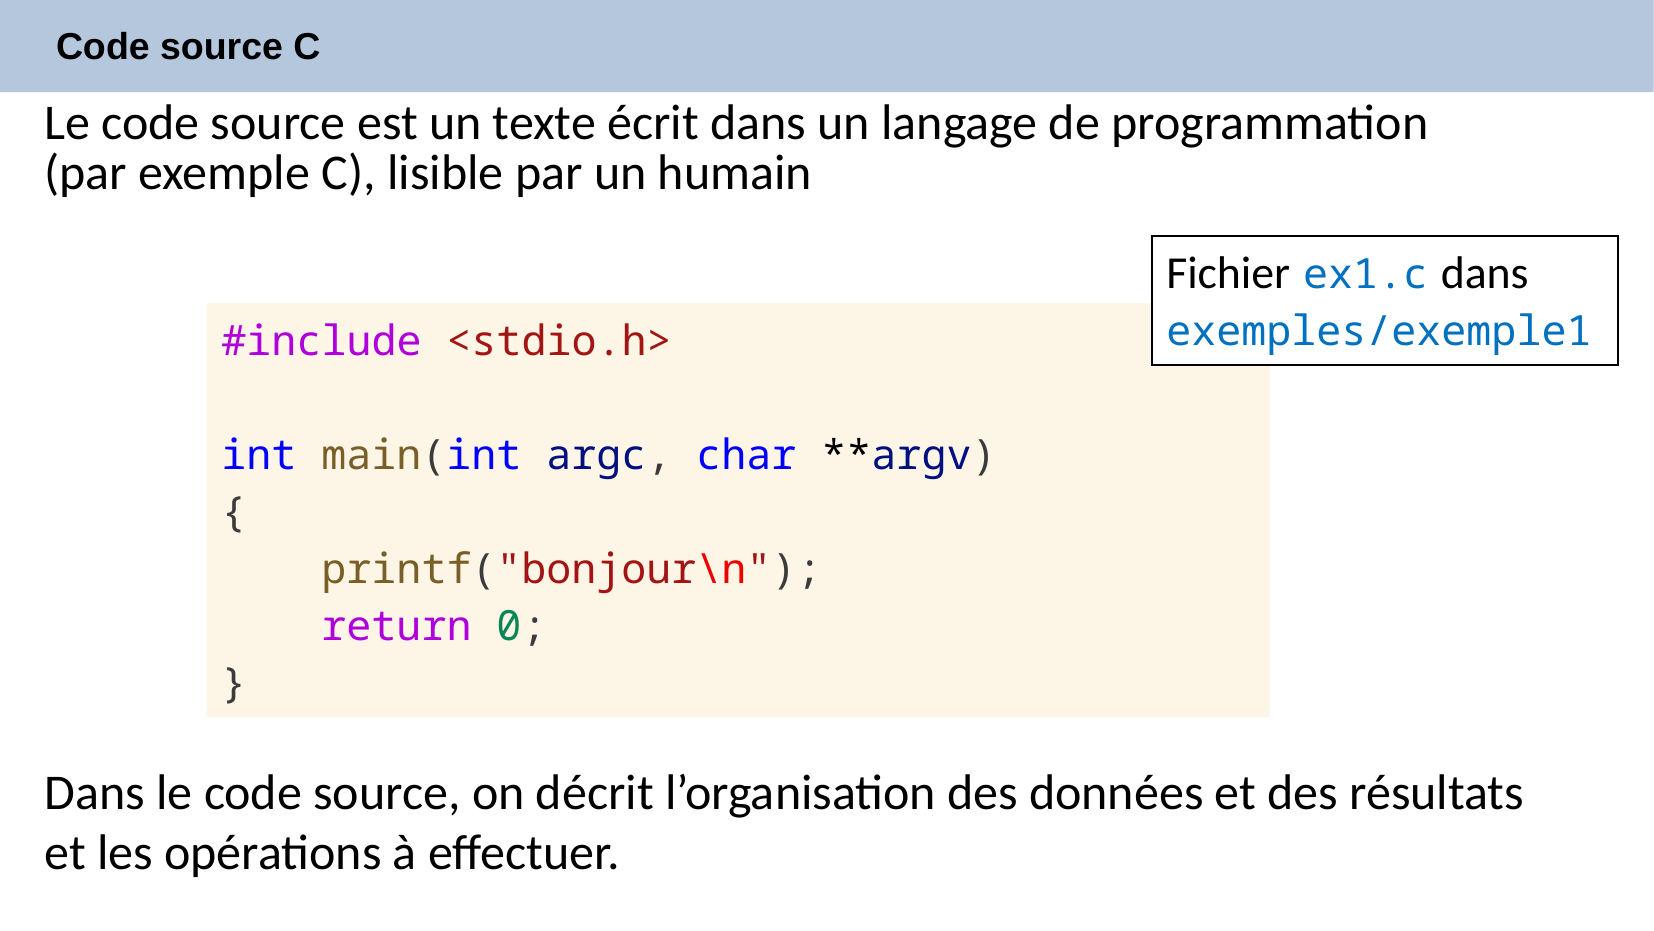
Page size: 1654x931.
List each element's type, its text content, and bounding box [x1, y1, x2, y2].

text_box Code source C [0, 0, 1654, 93]
text_box Dans le code source, on décrit l’organisation des données et des résultats et les opérations à effectuer. [29, 752, 1555, 889]
text_box #include <stdio.h> int main(int argc, char **argv) { printf("bonjour\n"); return 0; } [206, 303, 1270, 664]
text_box Le code source est un texte écrit dans un langage de programmation (par exemple C), lisible par un humain [29, 94, 1536, 233]
text_box Fichier ex1.c dans exemples/exemple1 [1151, 236, 1618, 357]
